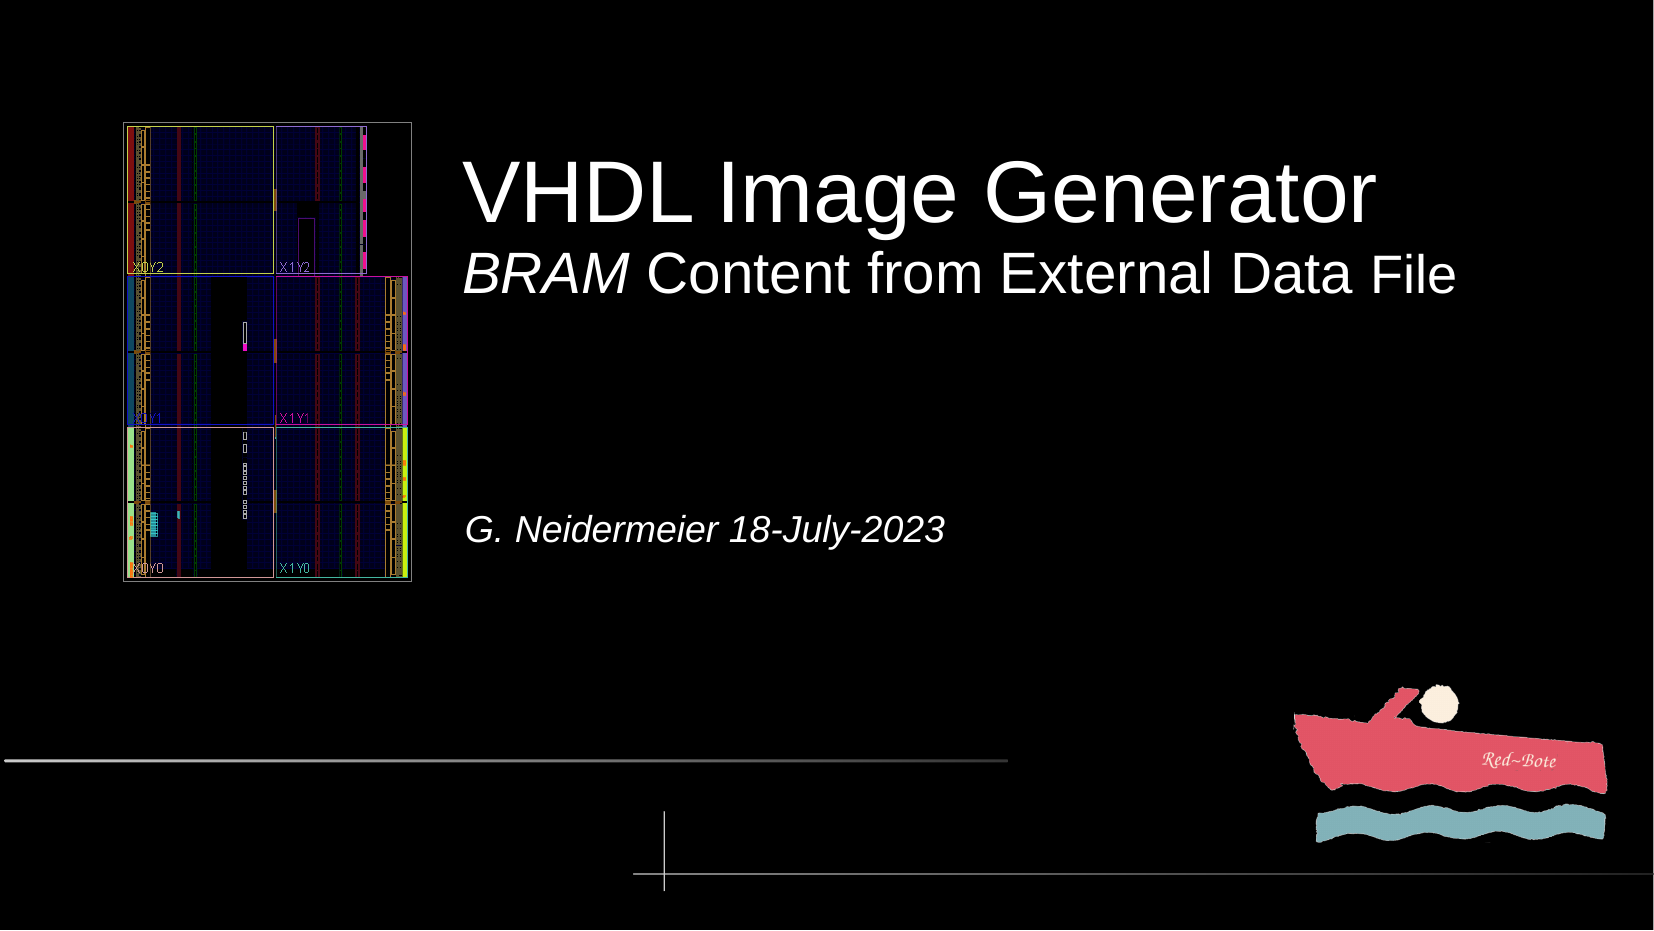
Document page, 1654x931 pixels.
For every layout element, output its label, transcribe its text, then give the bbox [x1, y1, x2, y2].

text_box G. Neidermeier 18-July-2023 [450, 501, 976, 601]
title VHDL Image Generator BRAM Content from External Data File [462, 112, 1576, 338]
picture [1286, 667, 1617, 863]
picture [87, 112, 434, 593]
